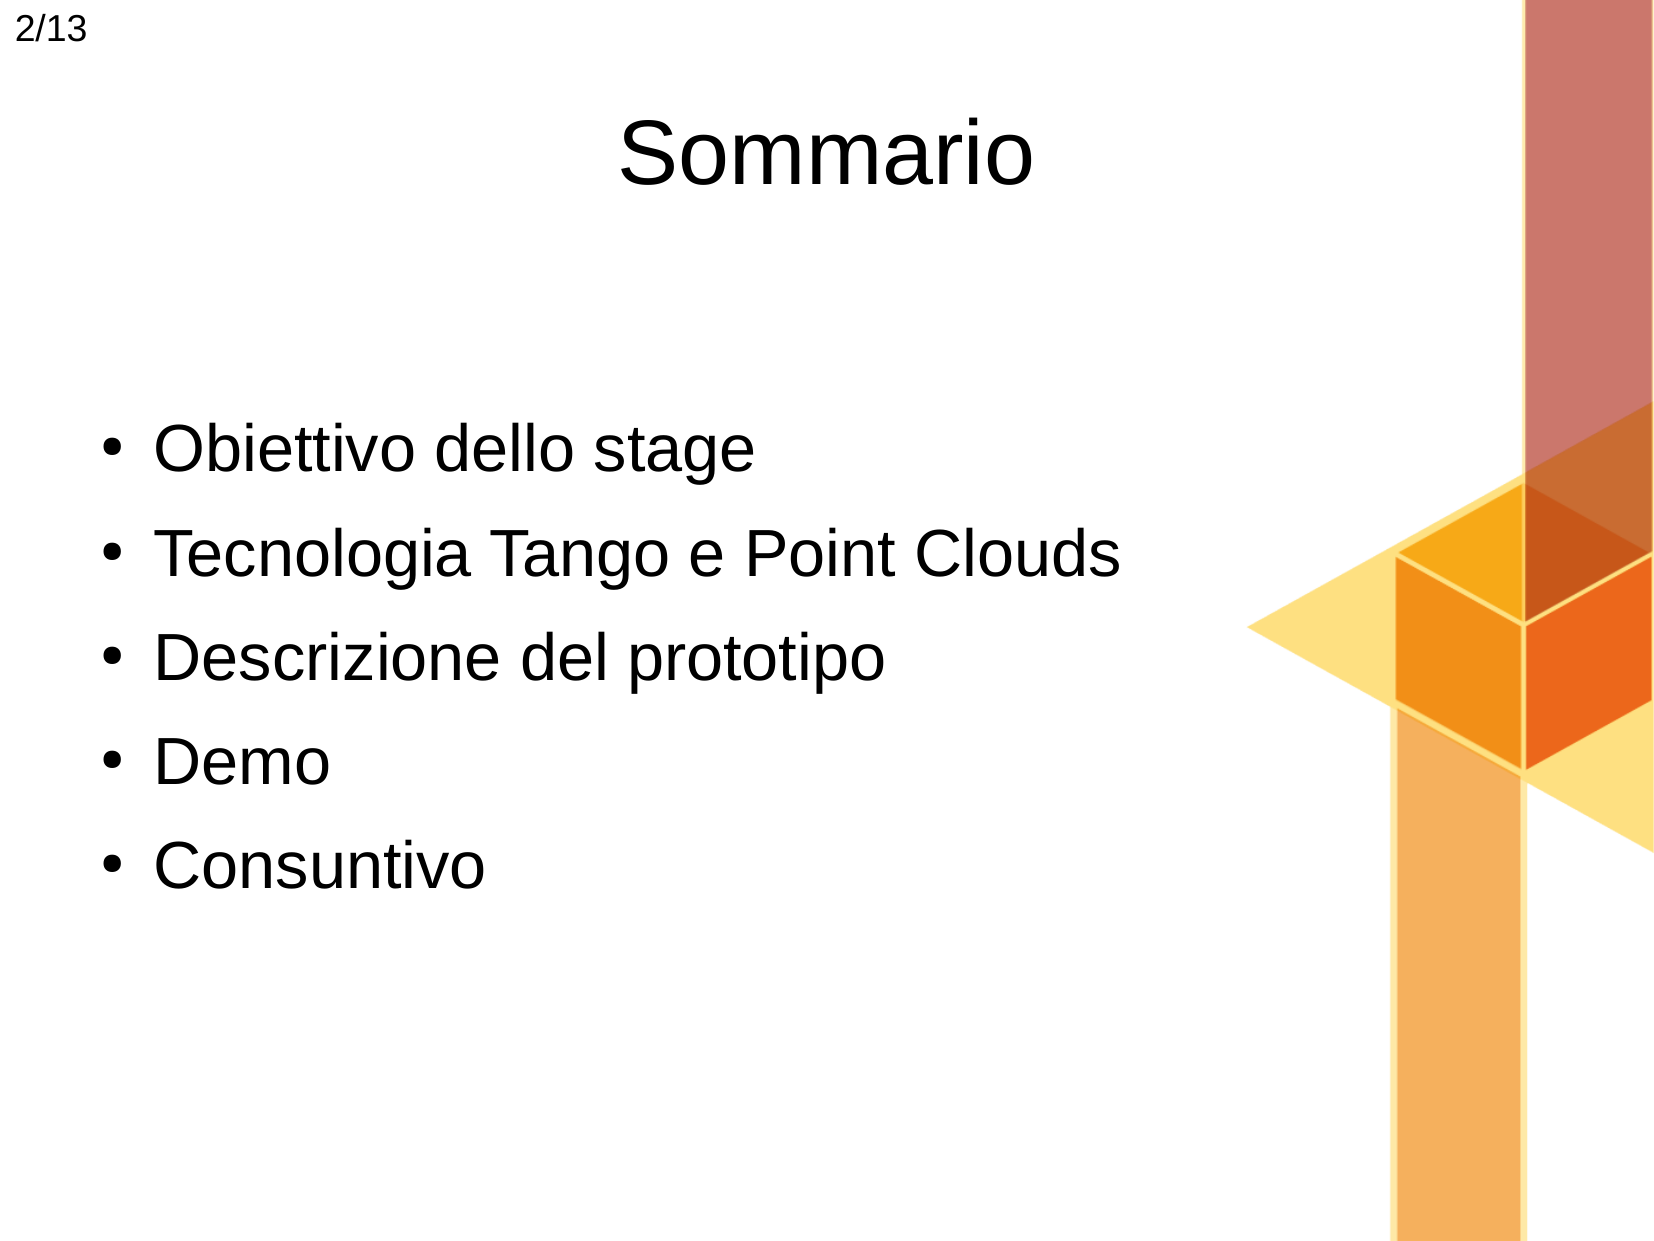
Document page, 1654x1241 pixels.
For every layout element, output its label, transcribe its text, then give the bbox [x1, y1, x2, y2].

title Sommario [82, 49, 1571, 257]
text_box 2/13 [0, 0, 119, 99]
picture [0, 0, 1654, 1241]
list Obiettivo dello stage Tecnologia Tango e Point Clouds Descrizione del prototipo Demo Consuntivo [82, 307, 1571, 1027]
